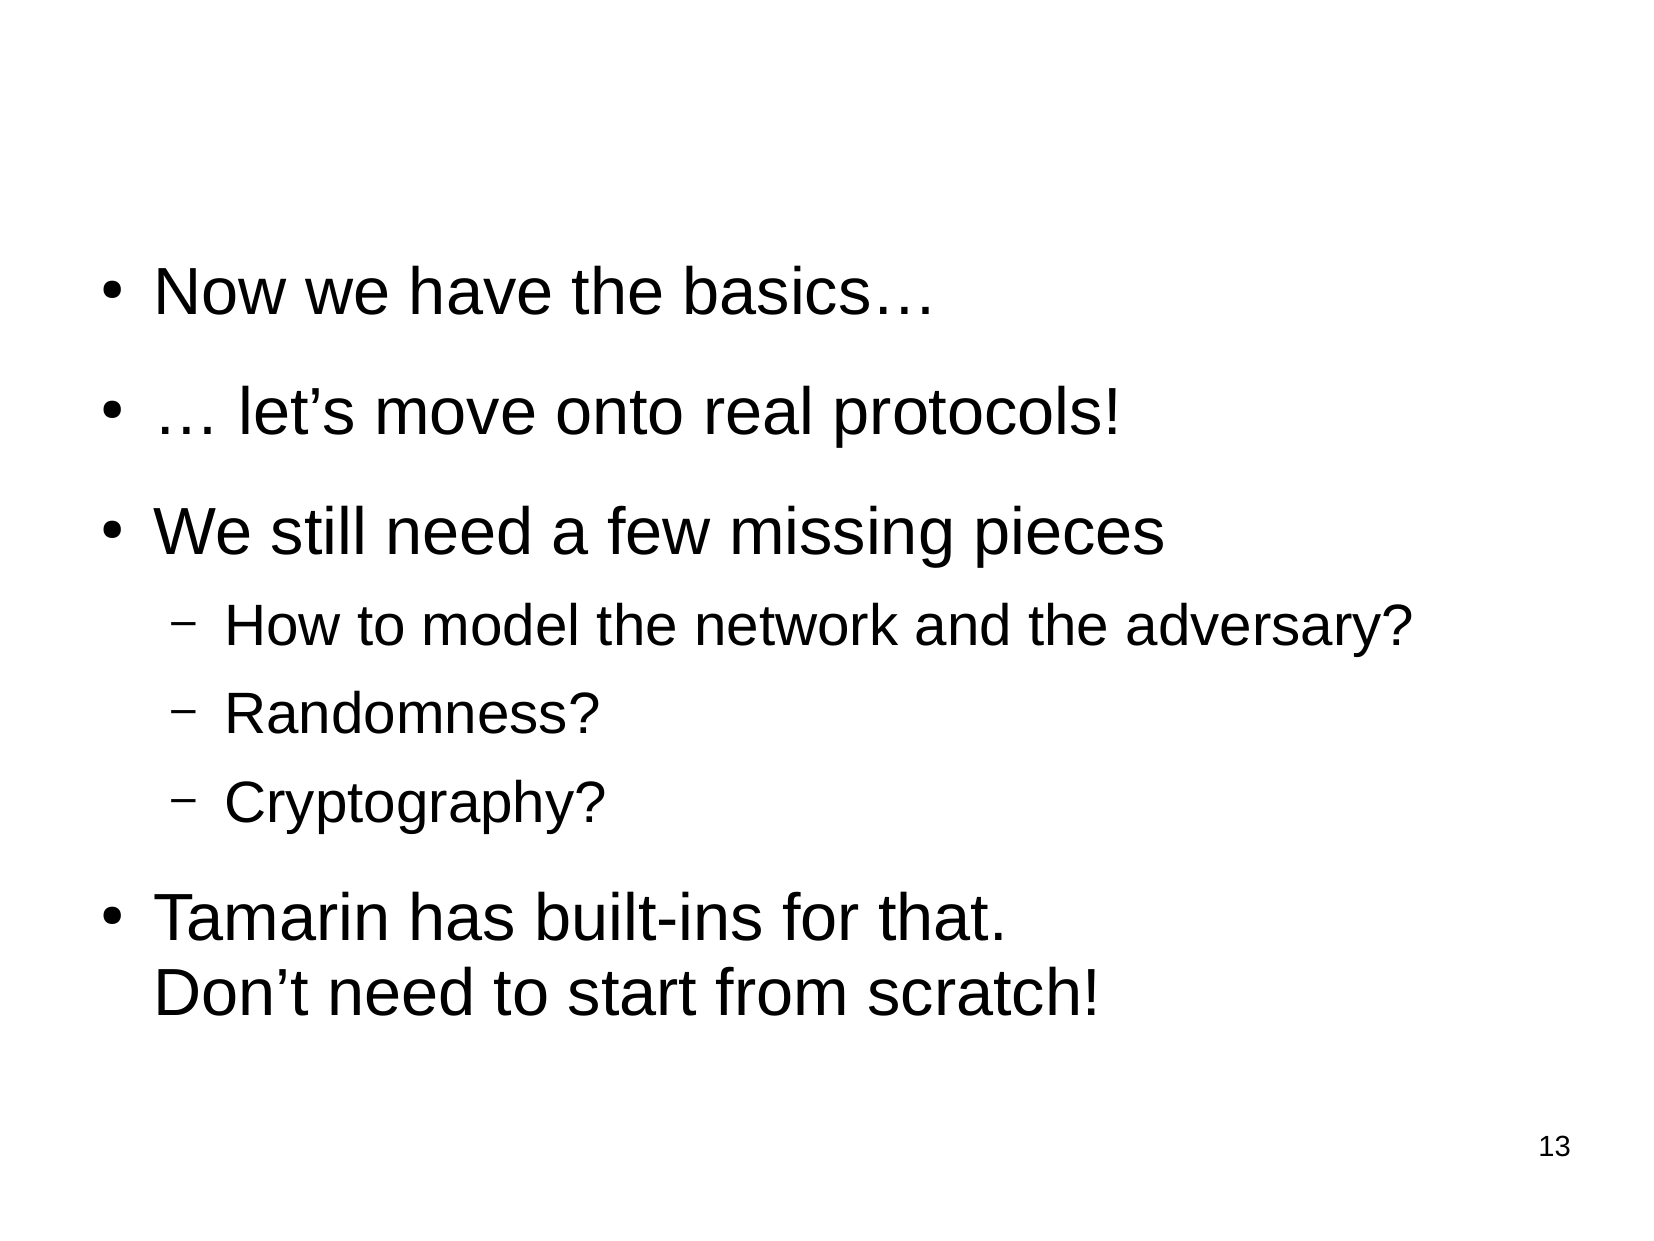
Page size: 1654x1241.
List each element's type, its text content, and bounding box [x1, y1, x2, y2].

list Now we have the basics… … let’s move onto real protocols! We still need a few missing pieces How to model the network and the adversary? Randomness? Cryptography? Tamarin has built-ins for that. Don’t need to start from scratch! [82, 253, 1571, 1118]
